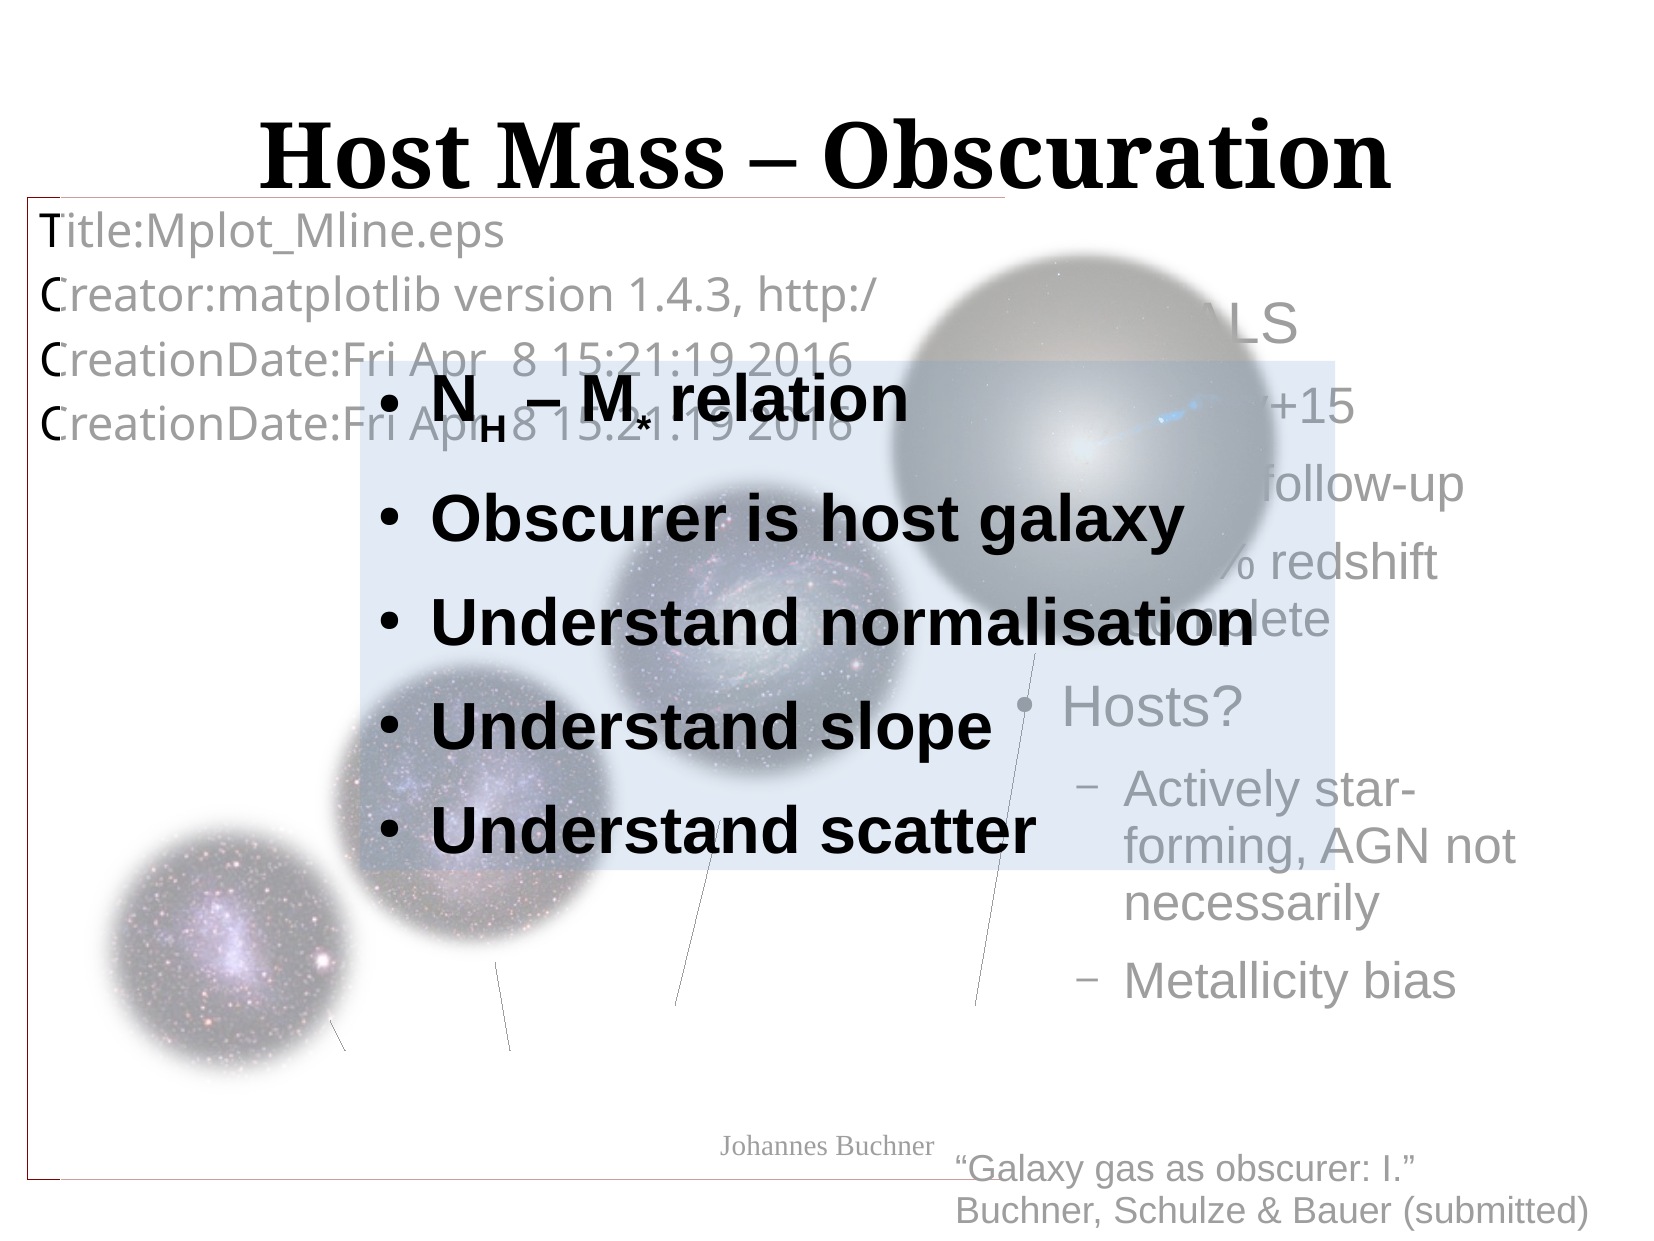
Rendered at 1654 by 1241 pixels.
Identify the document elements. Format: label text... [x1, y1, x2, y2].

title Host Mass – Obscuration [82, 49, 1571, 191]
text_box [60, 191, 1654, 1241]
list NH – M* relation Obscurer is host galaxy Understand normalisation Understand slope Understand scatter [360, 360, 1336, 871]
picture [24, 194, 60, 1180]
